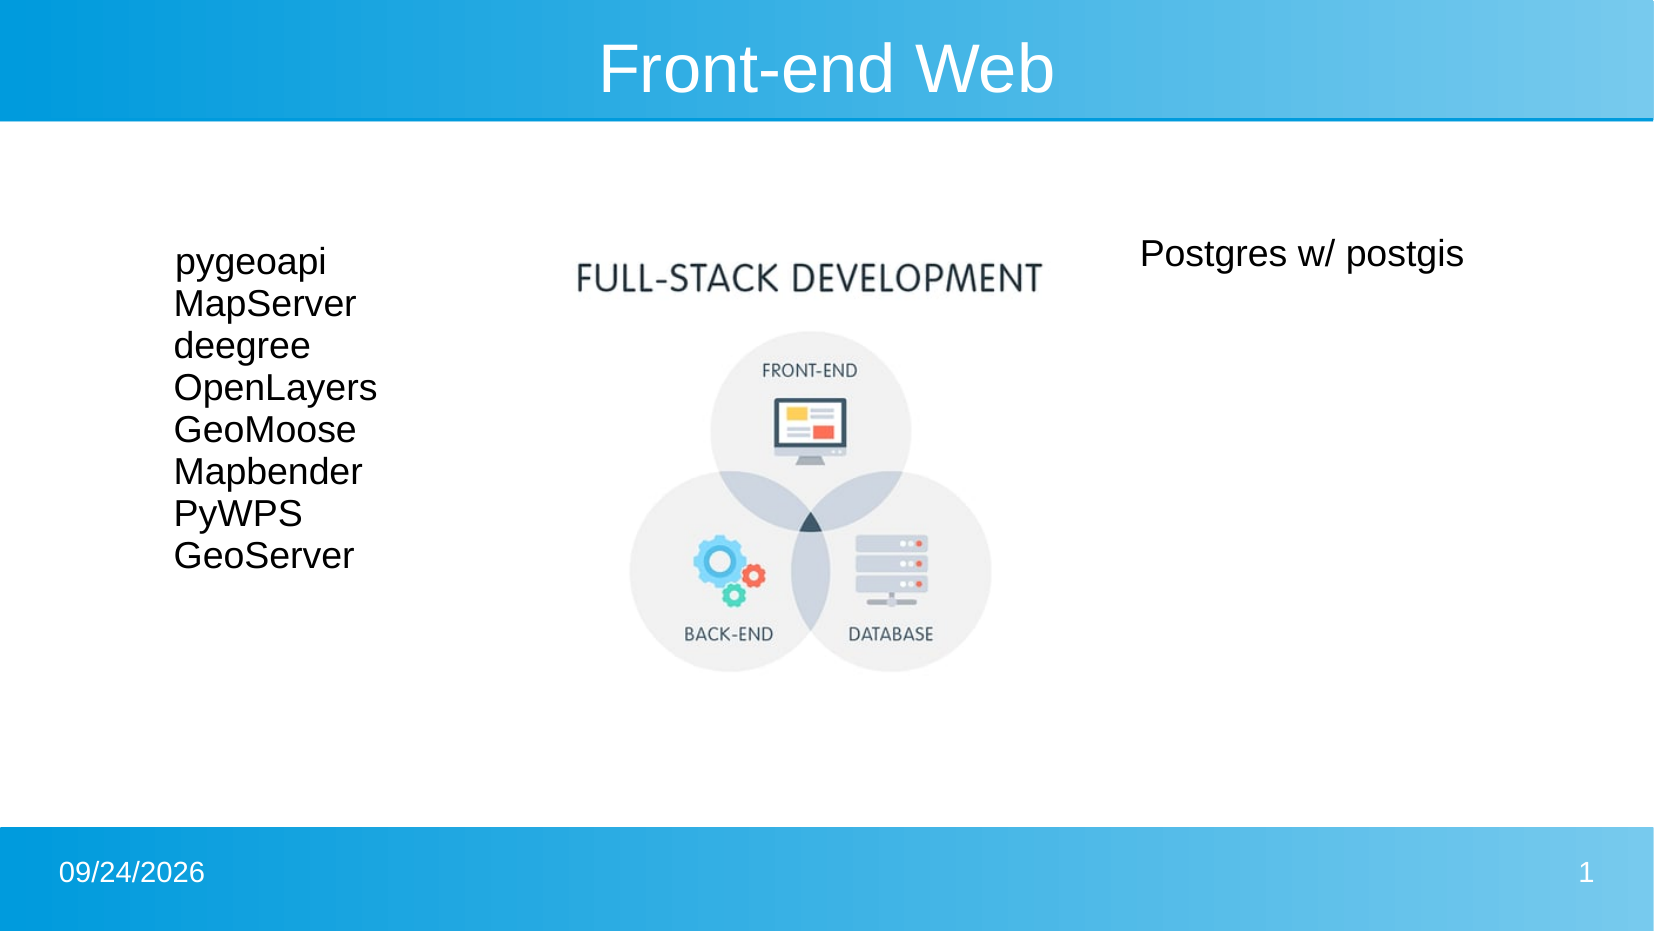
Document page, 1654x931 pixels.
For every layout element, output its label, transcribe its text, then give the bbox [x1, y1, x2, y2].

picture [346, 224, 1276, 711]
text_box pygeoapi MapServer deegree OpenLayers GeoMoose Mapbender PyWPS GeoServer [75, 233, 488, 669]
title Front-end Web [59, 29, 1595, 108]
text_box Postgres w/ postgis [1125, 225, 1538, 282]
